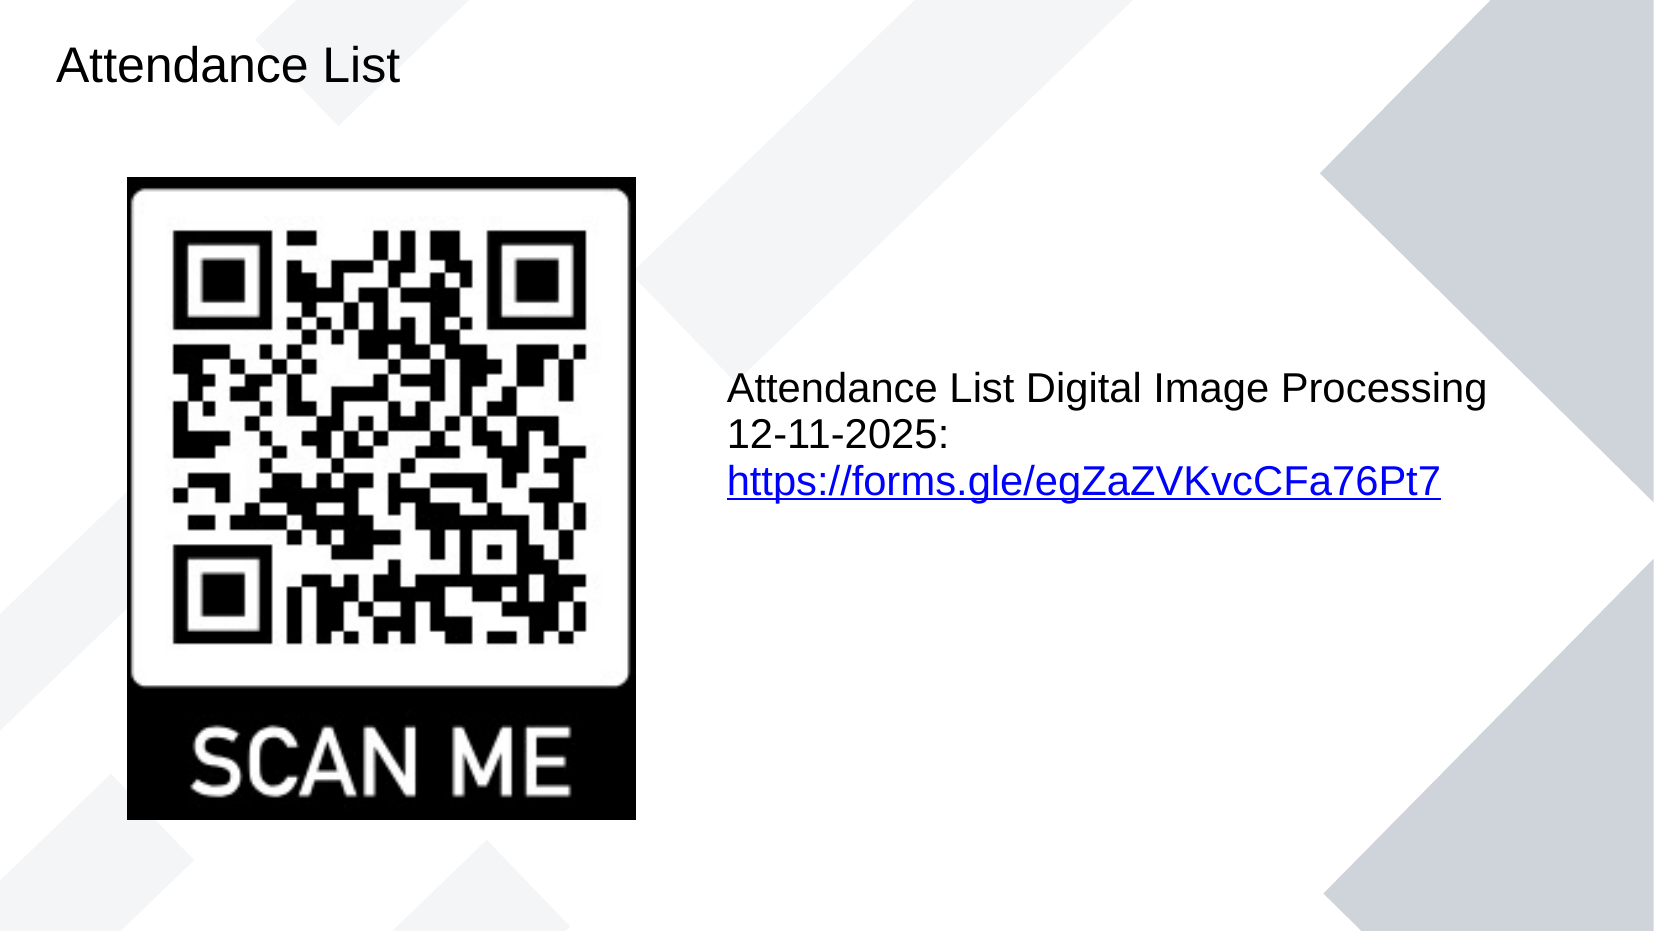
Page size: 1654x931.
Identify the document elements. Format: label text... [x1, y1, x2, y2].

text_box Attendance List Digital Image Processing 12-11-2025: https://forms.gle/egZaZVKvcCFa76Pt7 [712, 357, 1575, 526]
picture [127, 177, 636, 820]
text_box Attendance List [41, 29, 863, 113]
